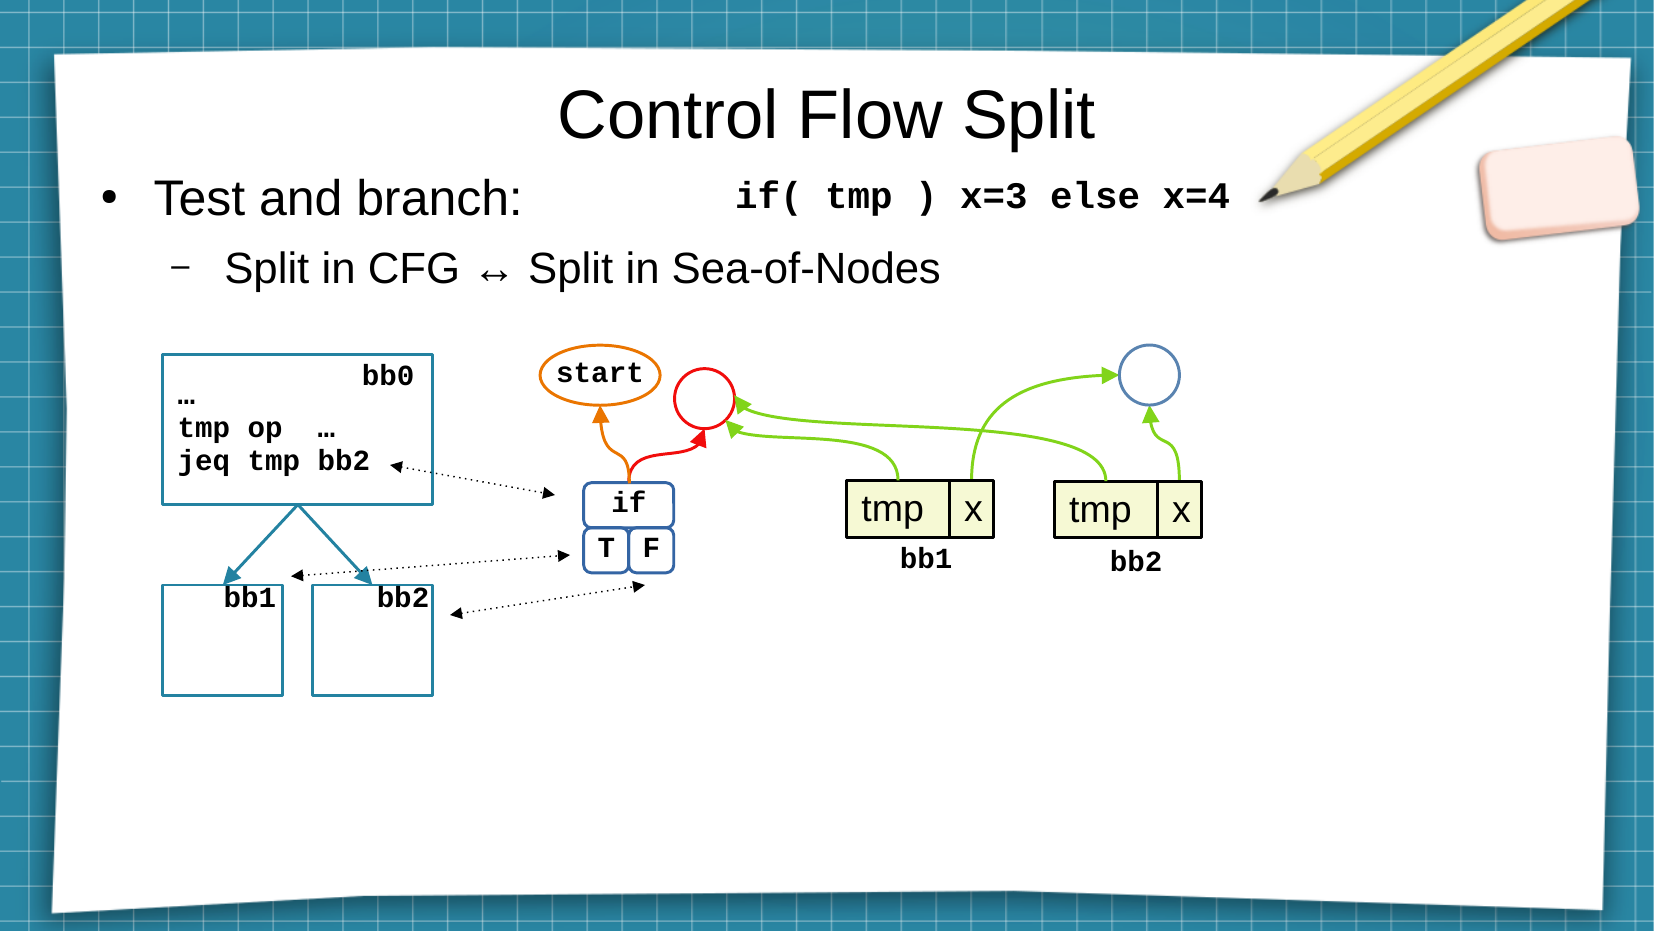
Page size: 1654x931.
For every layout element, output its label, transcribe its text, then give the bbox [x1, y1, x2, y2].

text_box bb2 [362, 576, 445, 625]
text_box bb2 [1095, 540, 1178, 588]
text_box bb1 [208, 576, 292, 625]
text_box if( tmp ) x=3 else x=4 [720, 170, 1246, 228]
text_box F [628, 527, 674, 573]
text_box start [540, 345, 661, 406]
text_box if [583, 482, 674, 528]
list Test and branch: Split in CFG ↔ Split in Sea-of-Nodes [82, 170, 1291, 361]
title Control Flow Split [82, 37, 1571, 193]
text_box x [1157, 481, 1202, 538]
text_box bb1 [885, 537, 968, 586]
text_box tmp [846, 480, 948, 538]
text_box x [949, 480, 994, 538]
text_box bb0 [347, 354, 430, 402]
text_box … tmp op … jeq tmp bb2 [162, 354, 433, 505]
text_box tmp [1054, 481, 1156, 538]
picture [0, 0, 1654, 931]
text_box T [583, 527, 629, 573]
